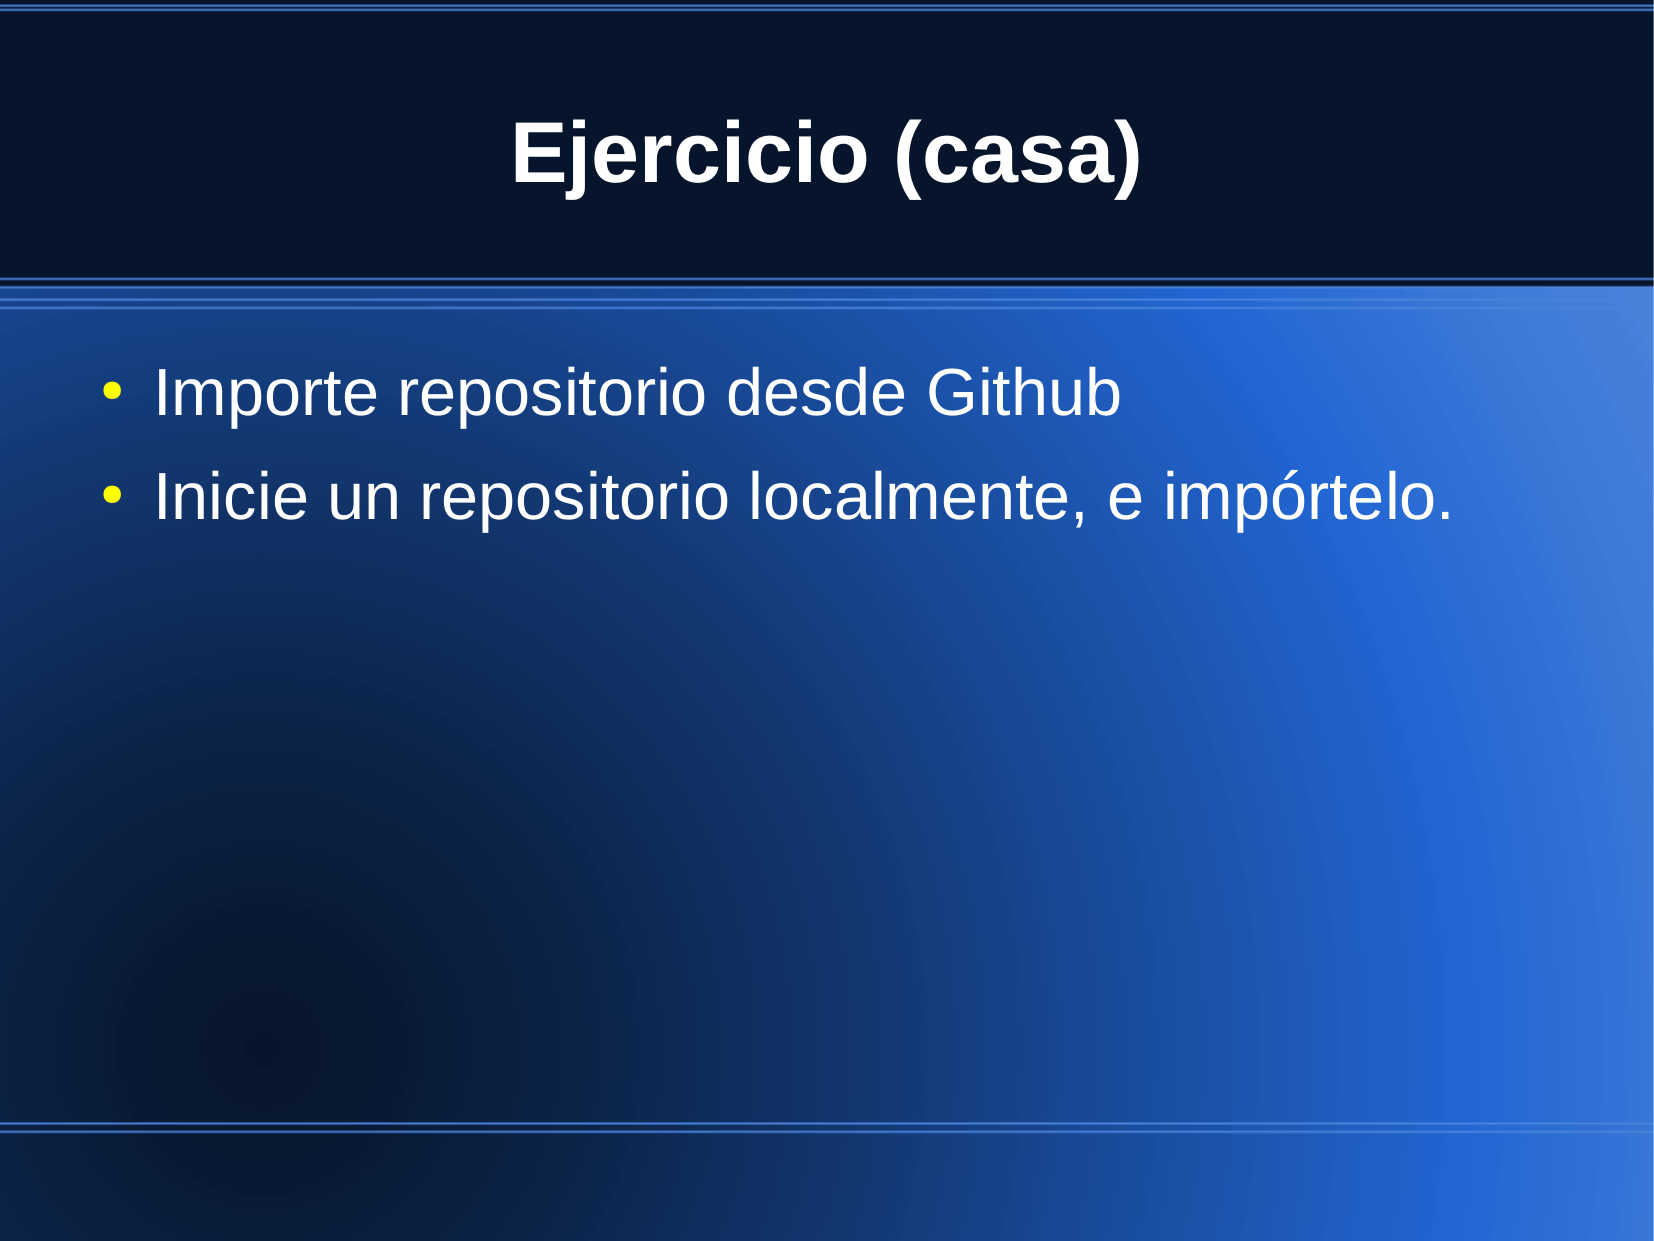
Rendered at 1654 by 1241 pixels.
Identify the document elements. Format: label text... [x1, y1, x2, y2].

title Ejercicio (casa) [82, 49, 1571, 257]
picture [0, 0, 1654, 1241]
list Importe repositorio desde Github Inicie un repositorio localmente, e impórtelo. [82, 355, 1571, 1075]
